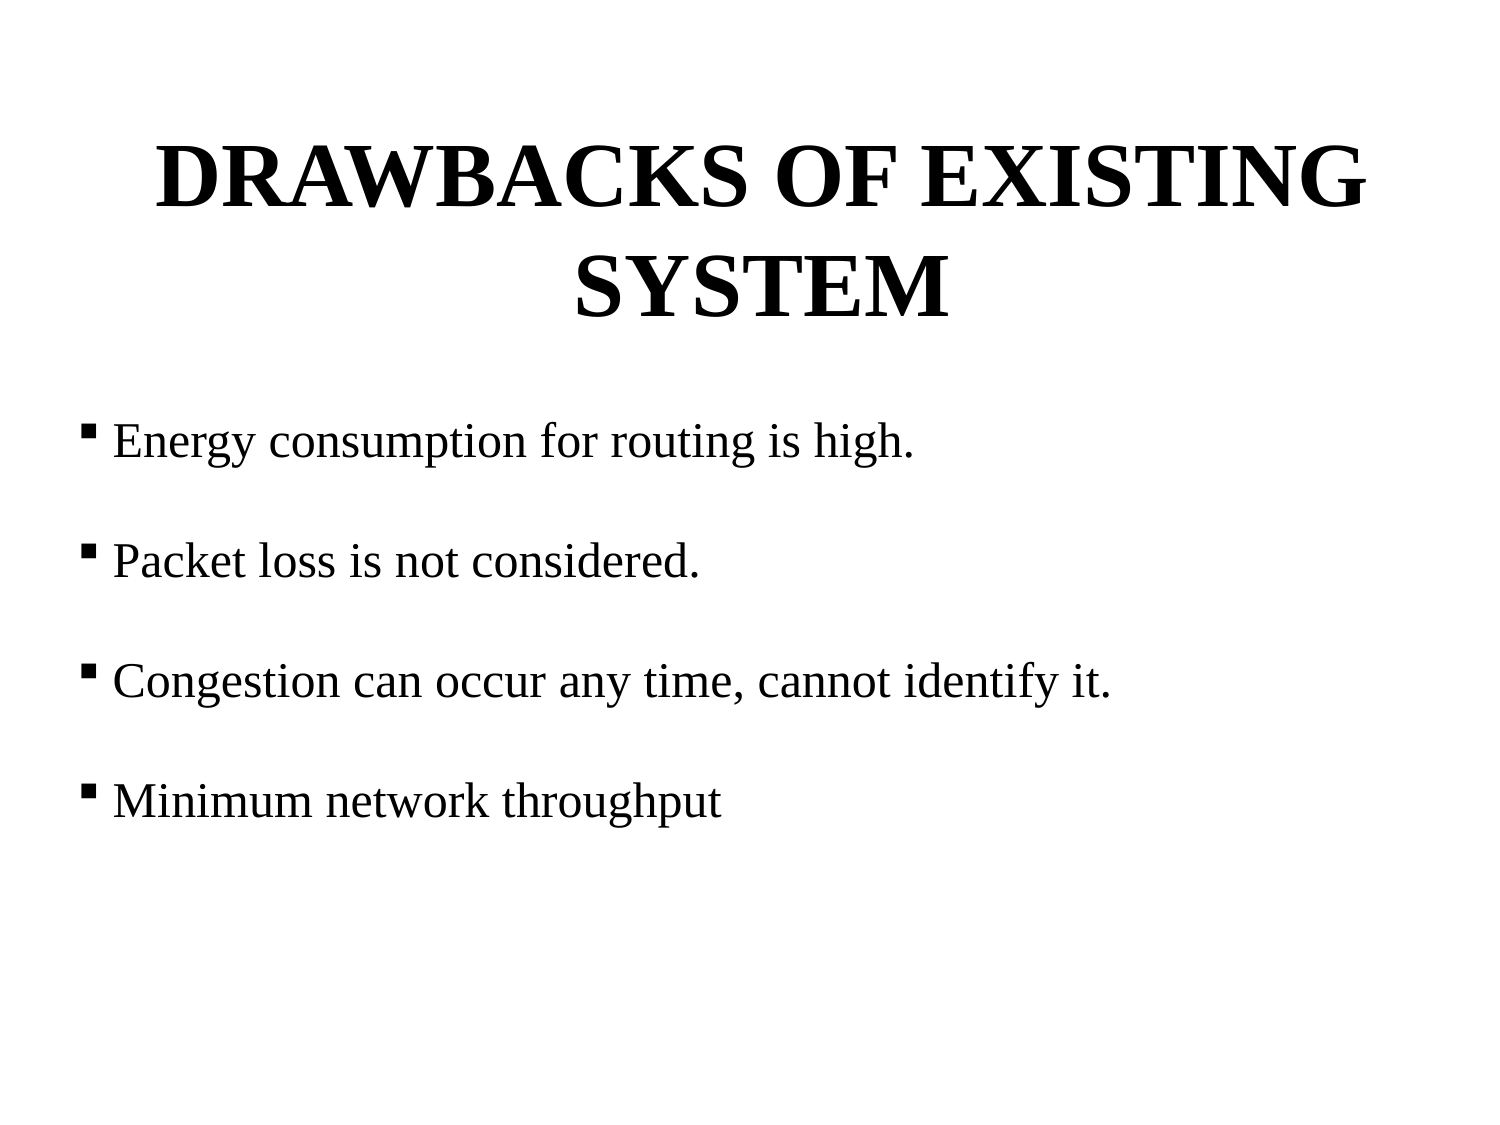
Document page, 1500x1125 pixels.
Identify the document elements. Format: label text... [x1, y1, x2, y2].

text_box Energy consumption for routing is high. Packet loss is not considered. Congestion can occur any time, cannot identify it. Minimum network throughput [62, 399, 1388, 835]
title DRAWBACKS OF EXISTING SYSTEM [87, 137, 1438, 313]
